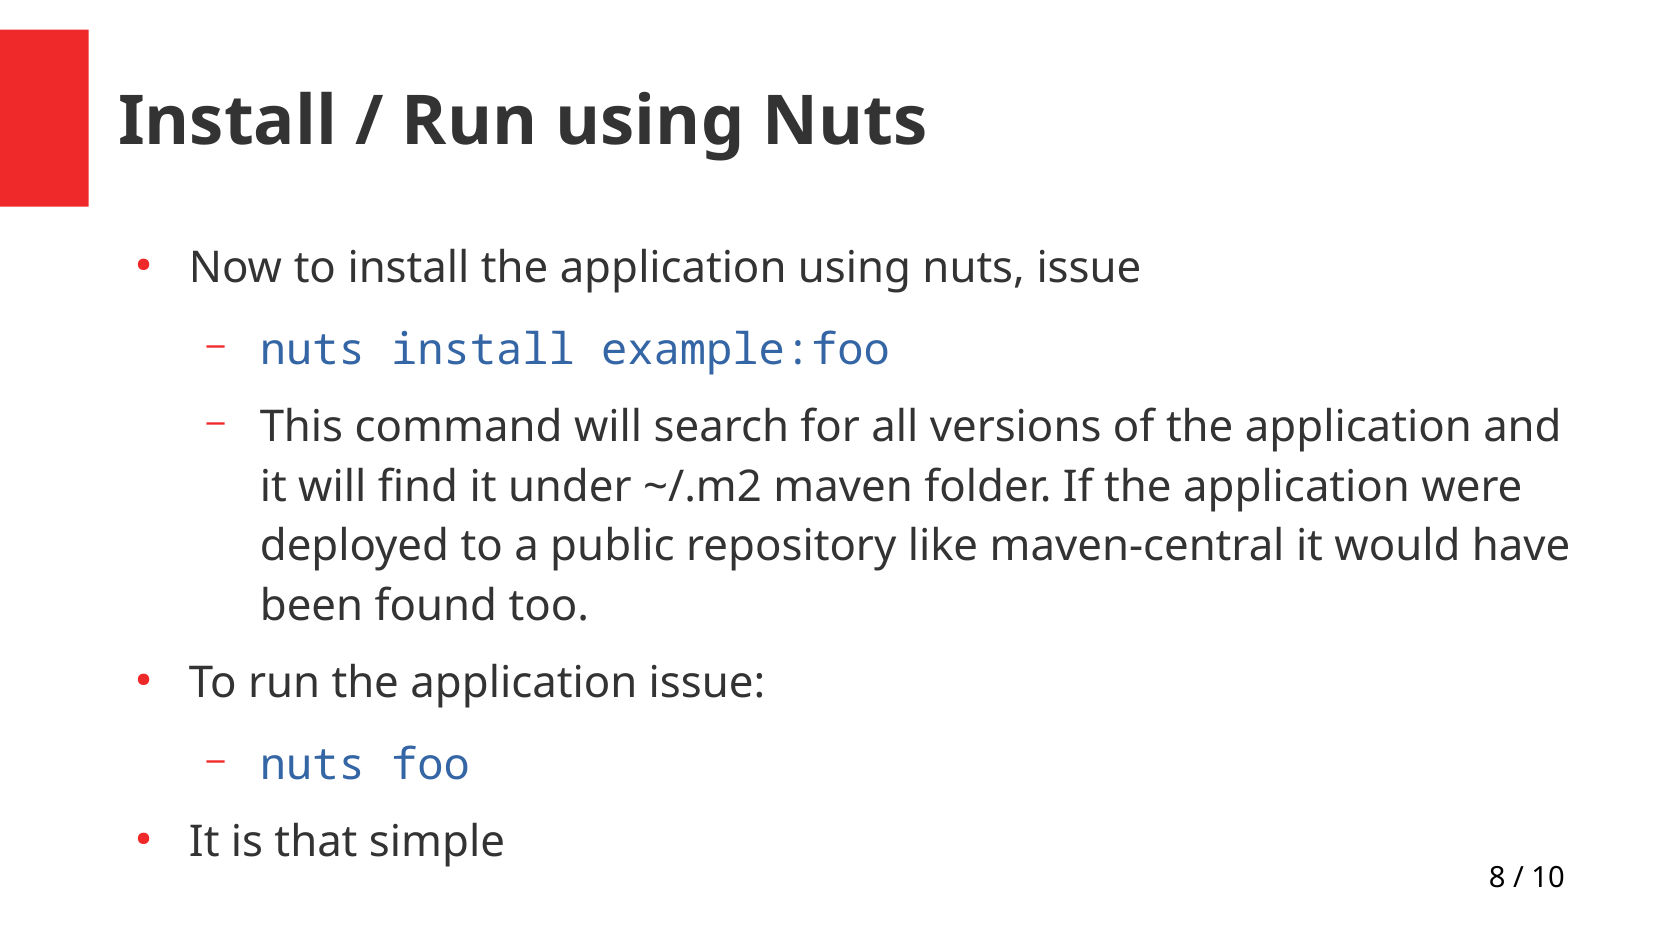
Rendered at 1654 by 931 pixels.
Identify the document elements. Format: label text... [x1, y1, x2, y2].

title Install / Run using Nuts [118, 29, 1595, 207]
list Now to install the application using nuts, issue nuts install example:foo This command will search for all versions of the application and it will find it under ~/.m2 maven folder. If the application were deployed to a public repository like maven-central it would have been found too. To run the application issue: nuts foo It is that simple [118, 236, 1595, 798]
